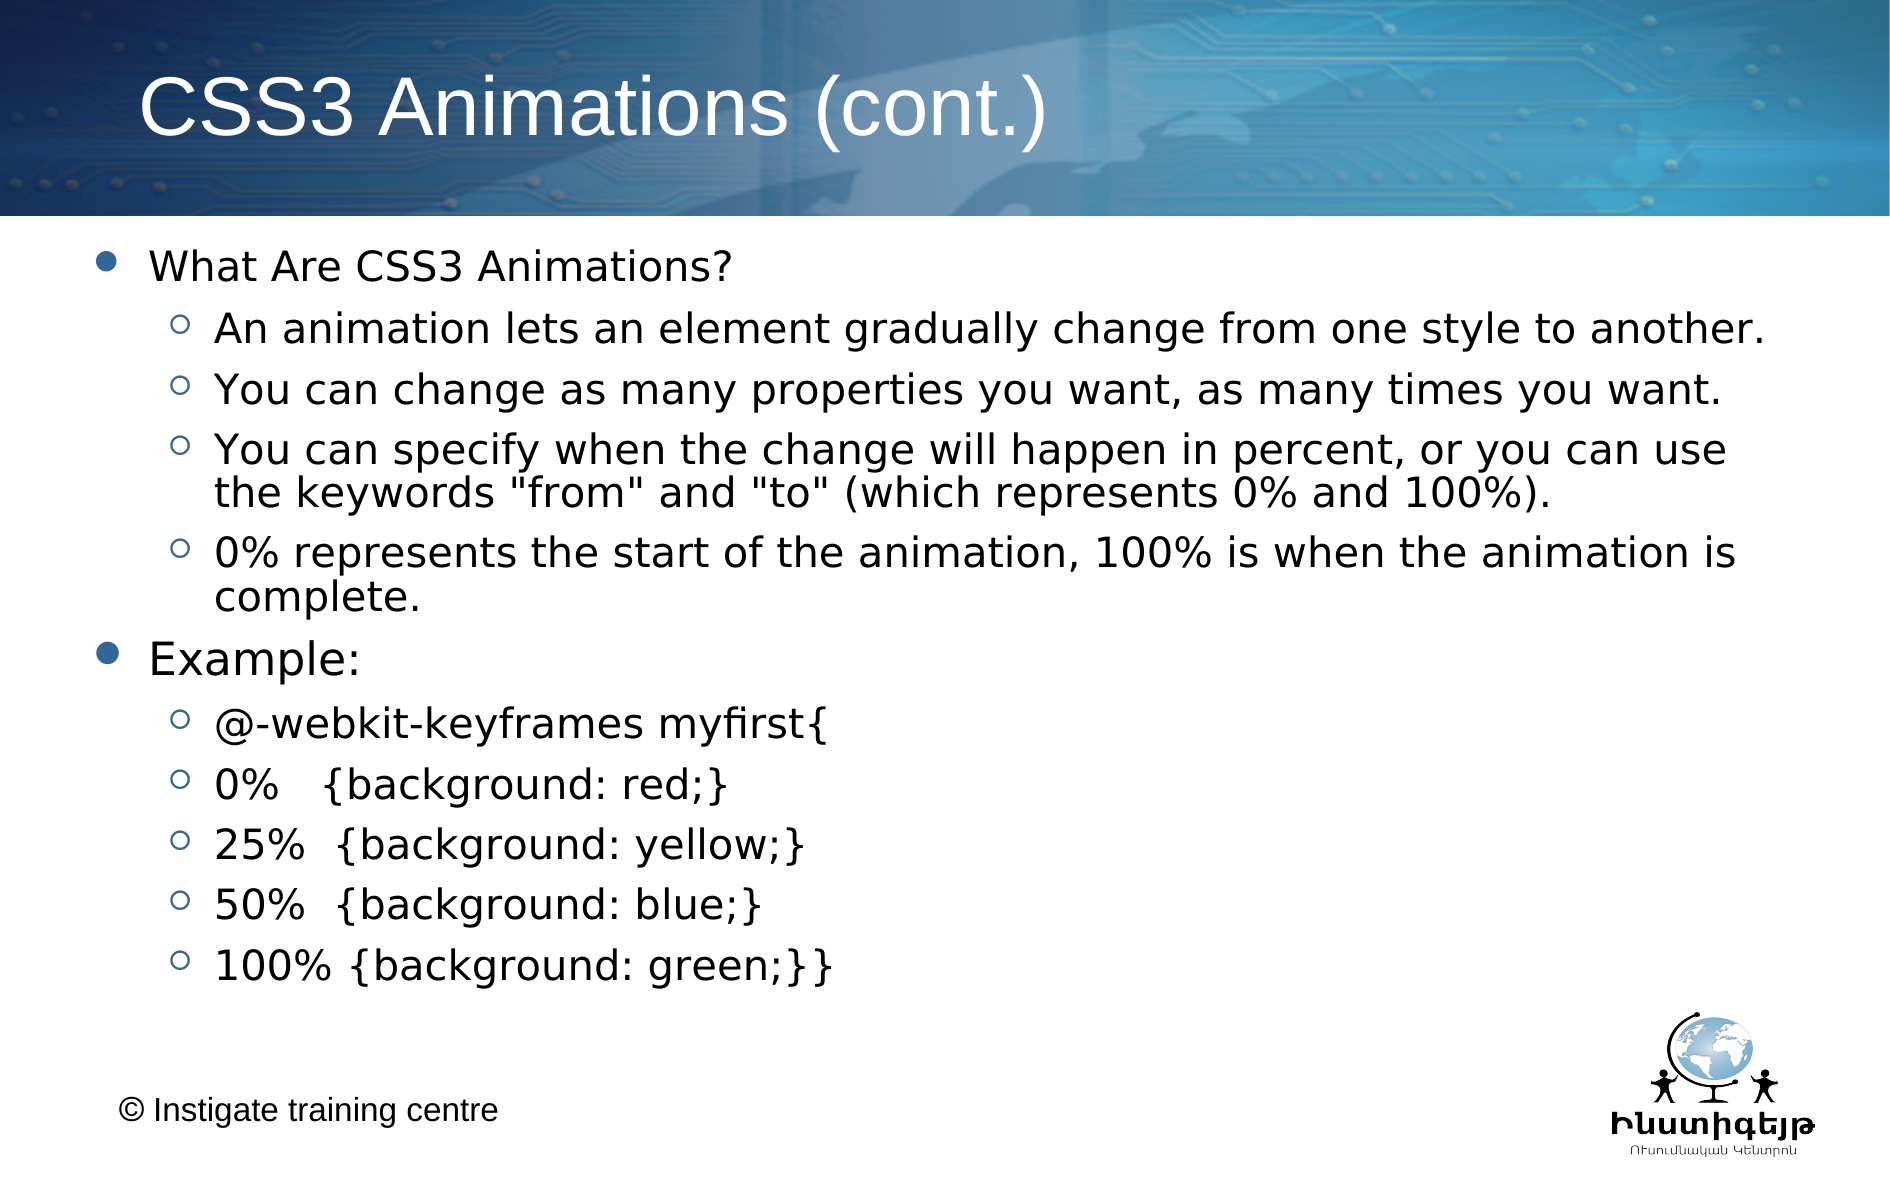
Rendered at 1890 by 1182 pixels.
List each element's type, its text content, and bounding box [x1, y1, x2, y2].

text_box CSS3 Animations (cont.) [138, 82, 1801, 90]
list What Are CSS3 Animations? An animation lets an element gradually change from one style to another. You can change as many properties you want, as many times you want. You can specify when the change will happen in percent, or you can use the keywords "from" and "to" (which represents 0% and 100%). 0% represents the start of the animation, 100% is when the animation is complete. Example: @-webkit-keyframes myfirst{ 0% {background: red;} 25% {background: yellow;} 50% {background: blue;} 100% {background: green;}} [93, 247, 1783, 272]
picture [0, 0, 1890, 216]
picture [1612, 1012, 1815, 1157]
